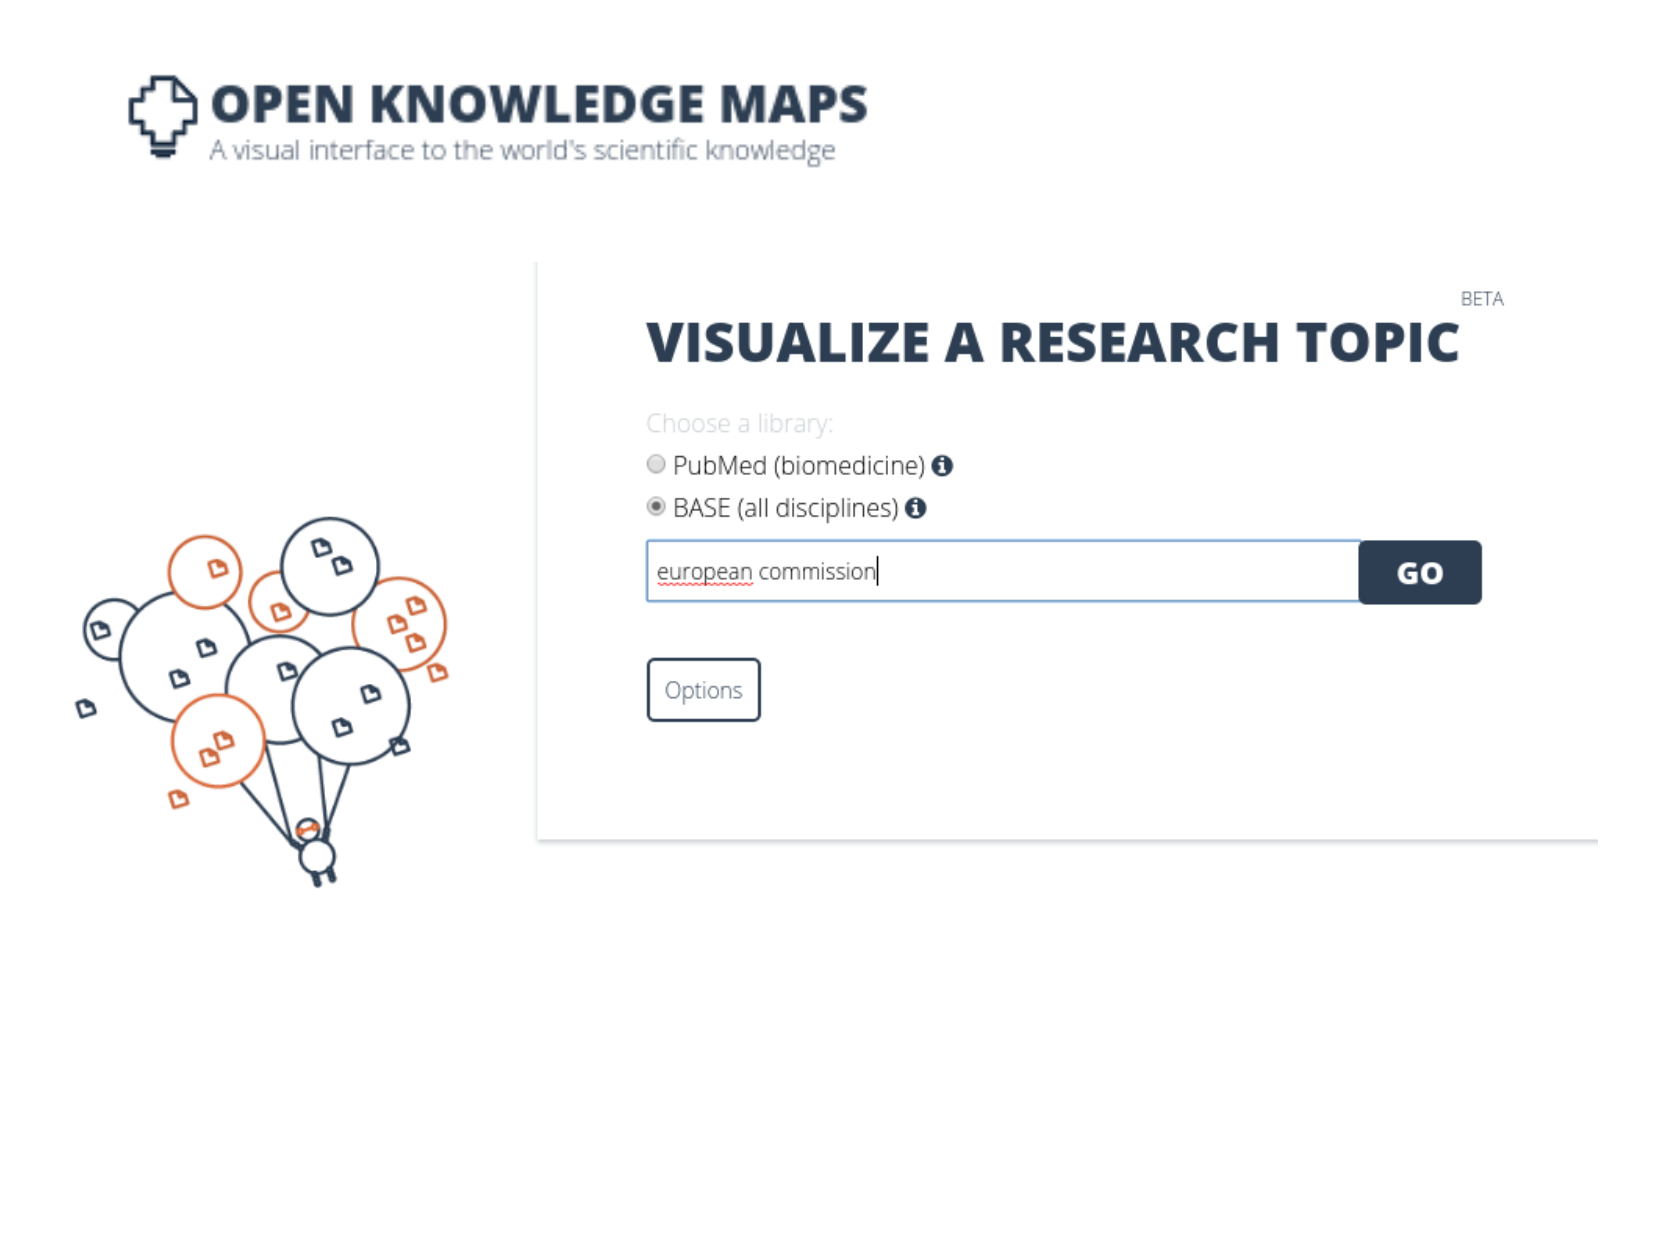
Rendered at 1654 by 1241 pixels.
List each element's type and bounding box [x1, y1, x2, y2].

picture [90, 44, 892, 196]
picture [56, 262, 1598, 979]
